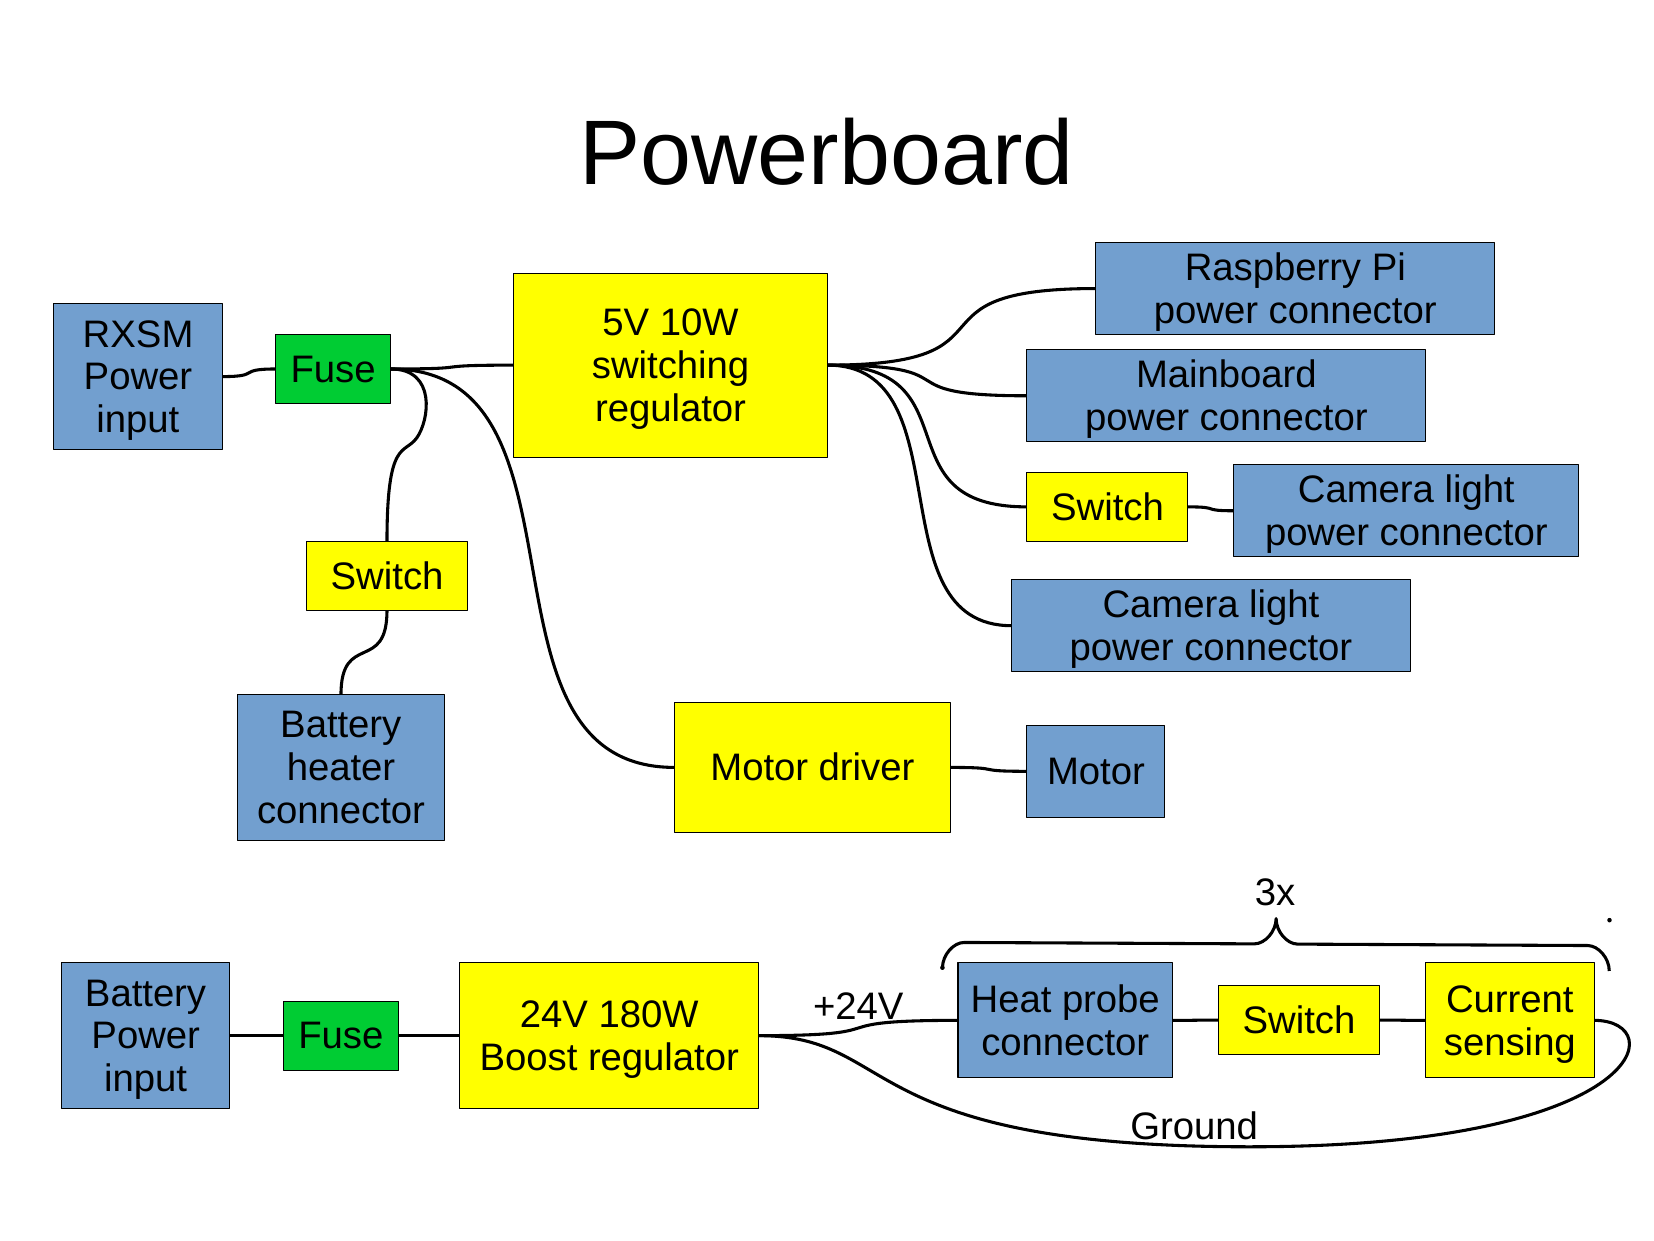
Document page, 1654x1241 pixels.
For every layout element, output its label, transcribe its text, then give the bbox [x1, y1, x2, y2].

title Powerboard [82, 49, 1571, 257]
picture [0, 157, 1645, 1216]
